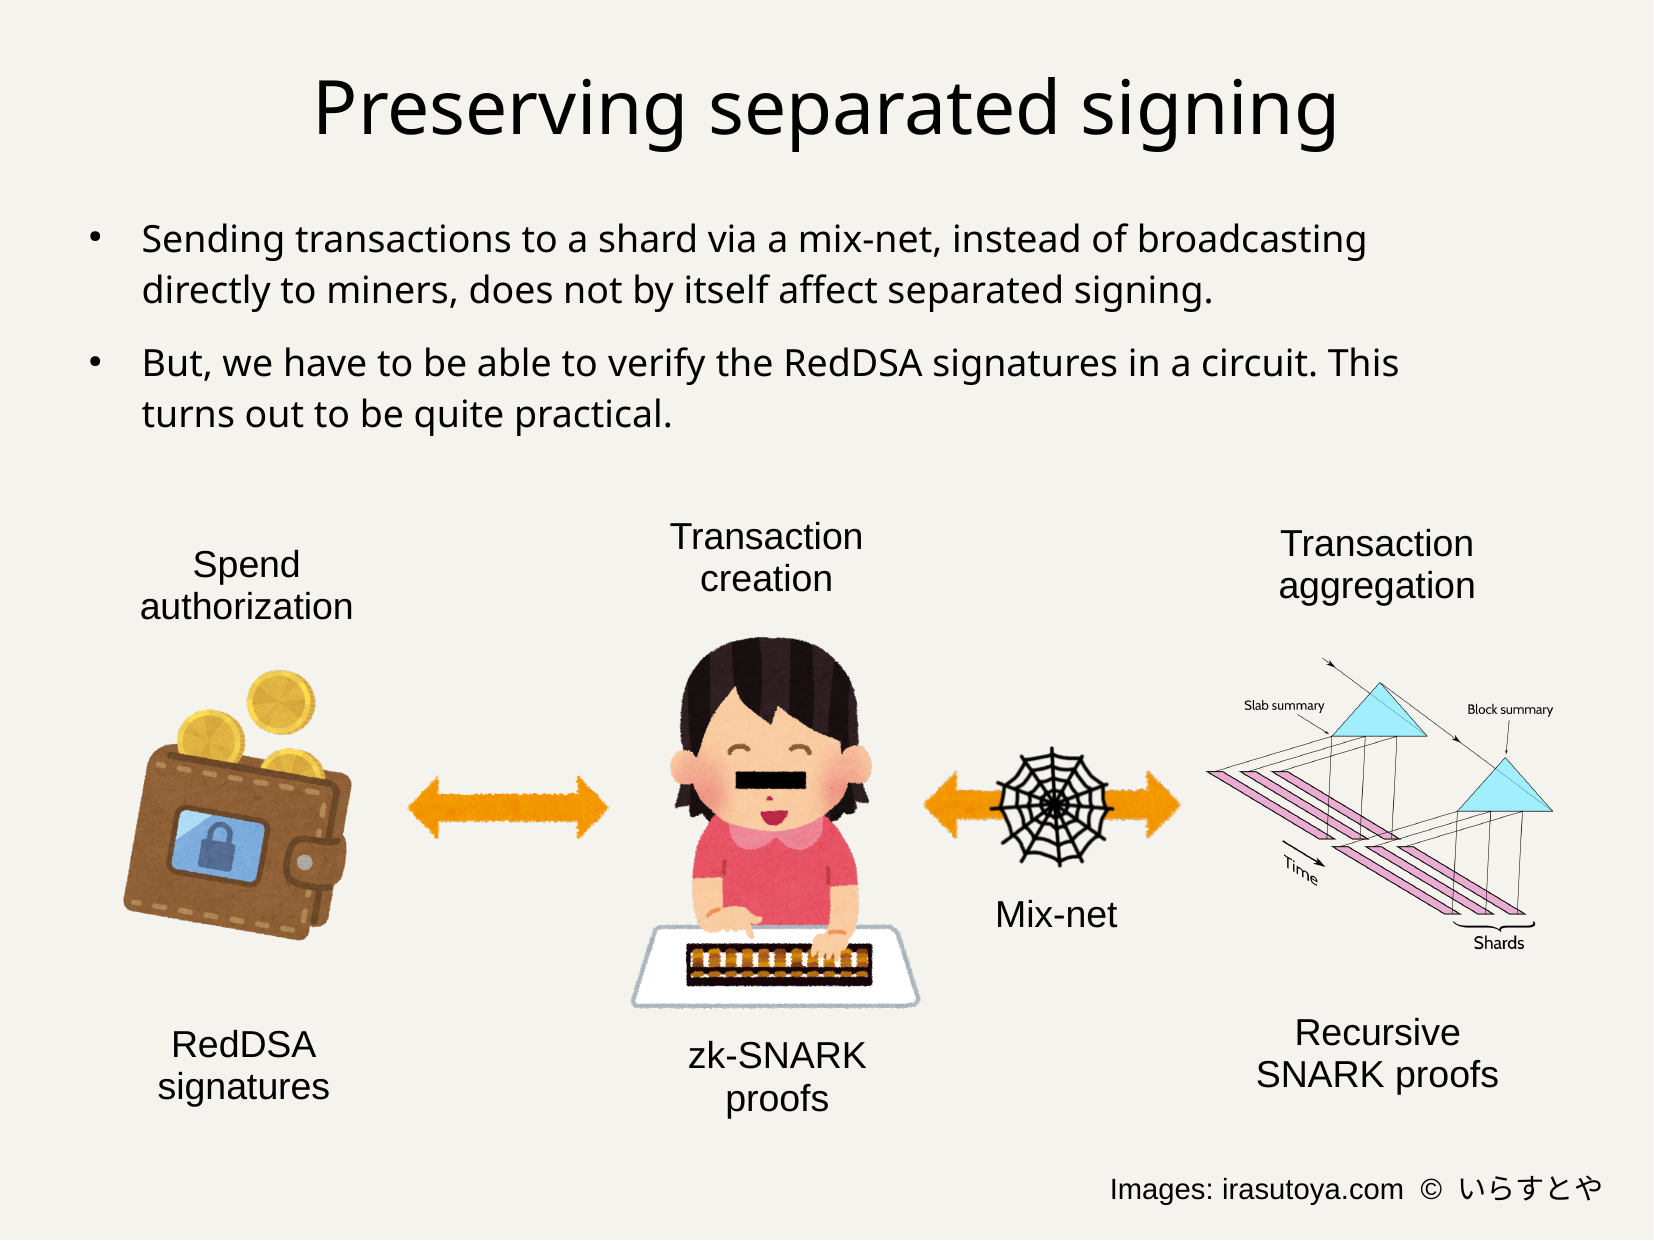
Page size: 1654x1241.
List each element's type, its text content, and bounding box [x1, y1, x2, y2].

text_box Recursive SNARK proofs [1241, 1003, 1515, 1103]
picture [401, 618, 1184, 1021]
title Preserving separated signing [82, 35, 1571, 175]
text_box Images: irasutoya.com © いらすとや [1095, 1158, 1619, 1217]
text_box zk-SNARK proofs [673, 1027, 882, 1127]
picture [106, 665, 369, 953]
list Sending transactions to a shard via a mix-net, instead of broadcasting directly to miners, does not by itself affect separated signing. But, we have to be able to verify the RedDSA signatures in a circuit. This turns out to be quite practical. [70, 212, 1501, 473]
text_box RedDSA signatures [142, 1015, 346, 1115]
picture [1204, 649, 1558, 961]
text_box Spend authorization [124, 535, 369, 635]
text_box Mix-net [980, 885, 1134, 943]
text_box Transaction creation [654, 507, 879, 607]
text_box Transaction aggregation [1263, 515, 1491, 615]
